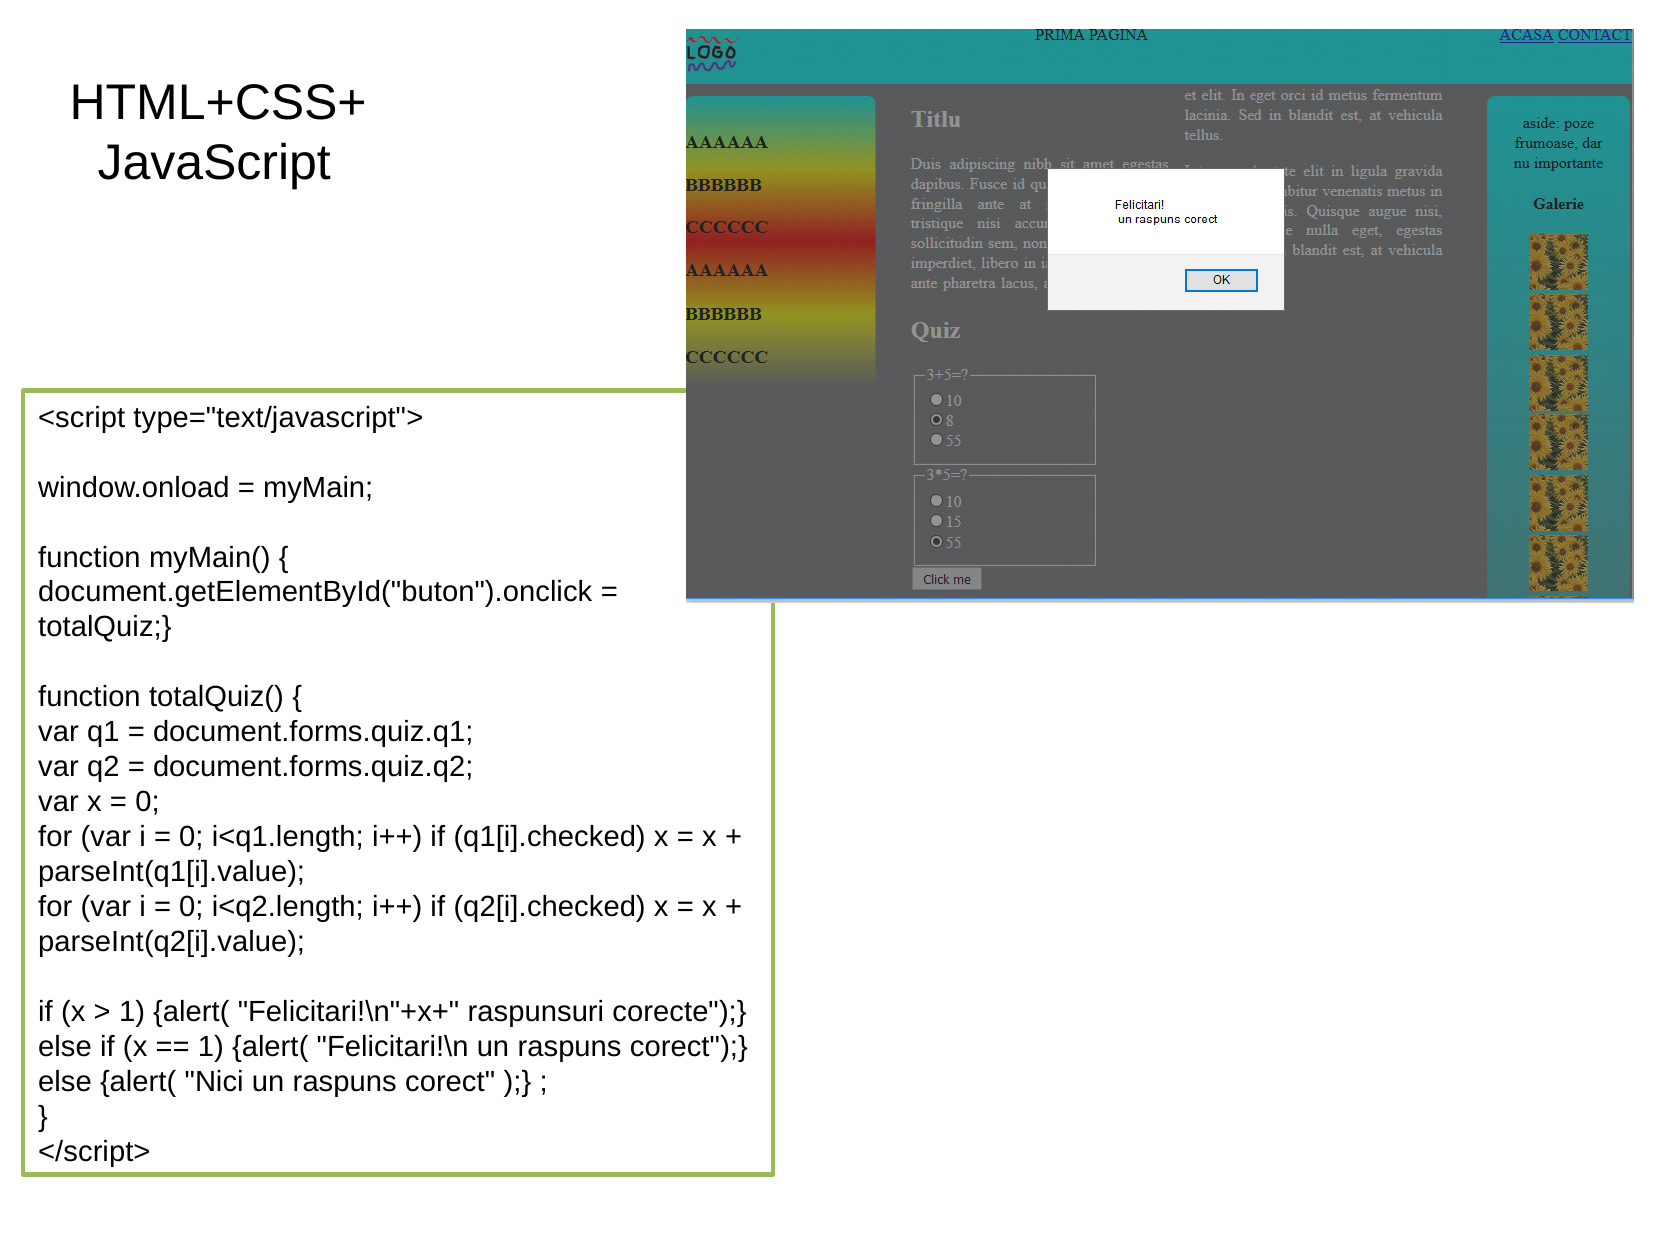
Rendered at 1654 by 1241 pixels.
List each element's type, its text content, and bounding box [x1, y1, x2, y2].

text_box HTML+CSS+ JavaScript [54, 62, 382, 198]
picture [686, 29, 1634, 603]
text_box <script type="text/javascript"> window.onload = myMain; function myMain() { document.getElementById("buton").onclick = totalQuiz;} function totalQuiz() { var q1 = document.forms.quiz.q1; var q2 = document.forms.quiz.q2; var x = 0; for (var i = 0; i<q1.length; i++) if (q1[i].checked) x = x + parseInt(q1[i].value); for (var i = 0; i<q2.length; i++) if (q2[i].checked) x = x + parseInt(q2[i].value); if (x > 1) {alert( "Felicitari!\n"+x+" raspunsuri corecte");} else if (x == 1) {alert( "Felicitari!\n un raspuns corect");} else {alert( "Nici un raspuns corect" );} ; } </script> [23, 390, 774, 1175]
